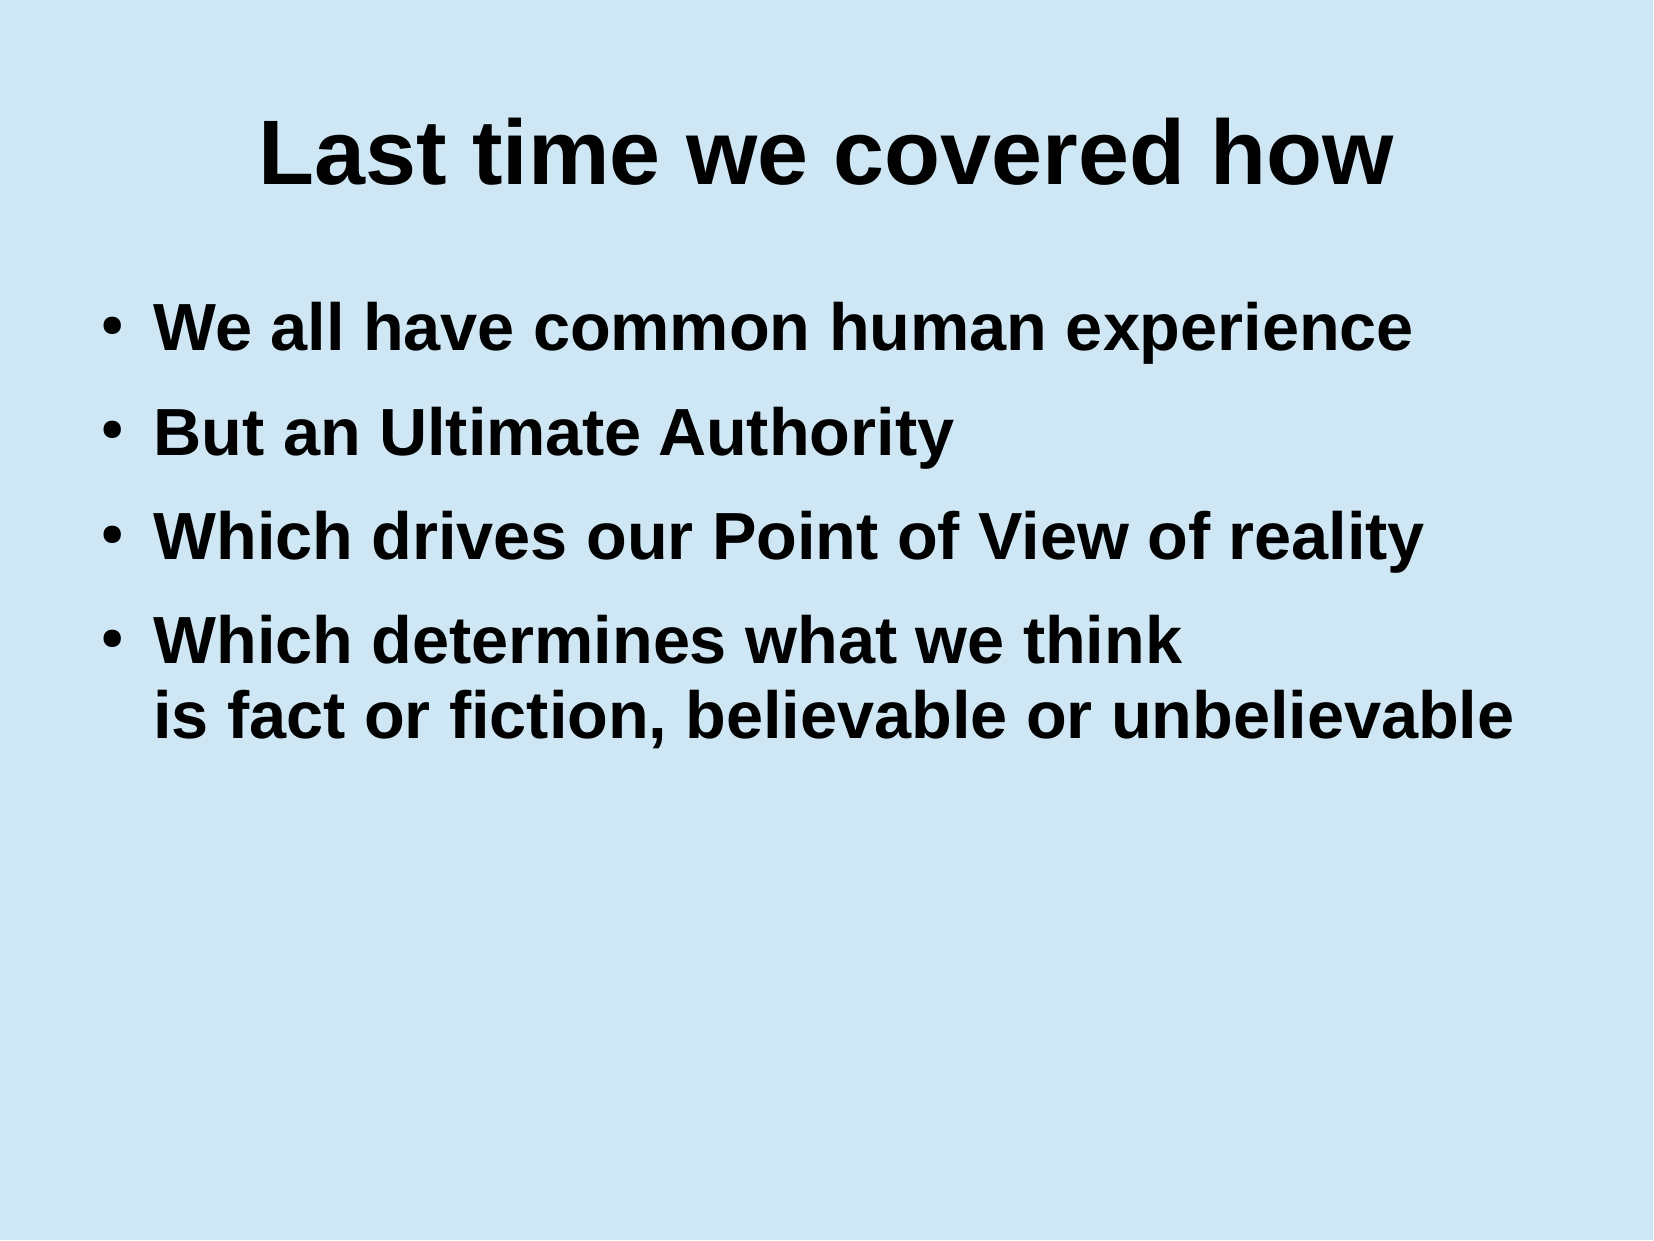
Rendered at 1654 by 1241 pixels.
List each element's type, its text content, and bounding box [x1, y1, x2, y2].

title Last time we covered how [82, 49, 1571, 257]
list We all have common human experience But an Ultimate Authority Which drives our Point of View of reality Which determines what we think is fact or fiction, believable or unbelievable [82, 290, 1625, 1010]
